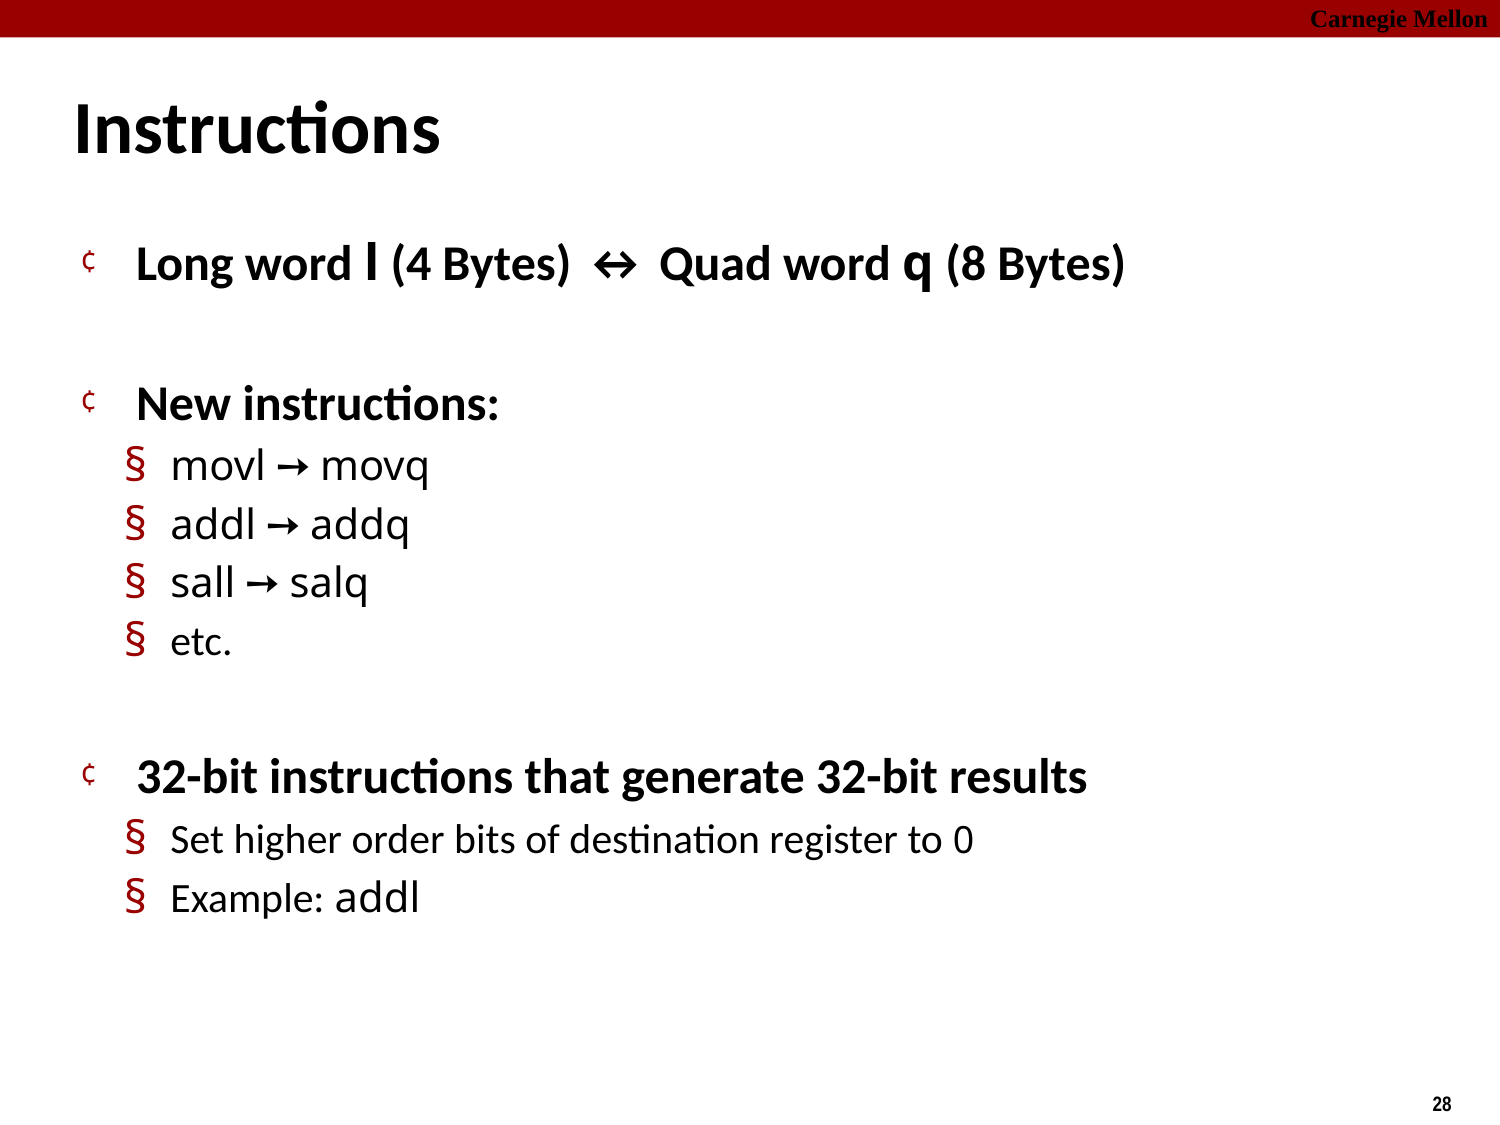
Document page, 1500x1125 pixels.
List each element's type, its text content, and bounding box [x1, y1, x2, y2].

title Instructions [58, 71, 1304, 197]
list Long word l (4 Bytes) ↔ Quad word q (8 Bytes) New instructions: movl ➙ movq addl ➙ addq sall ➙ salq etc. 32-bit instructions that generate 32-bit results Set higher order bits of destination register to 0 Example: addl [65, 223, 1361, 1040]
